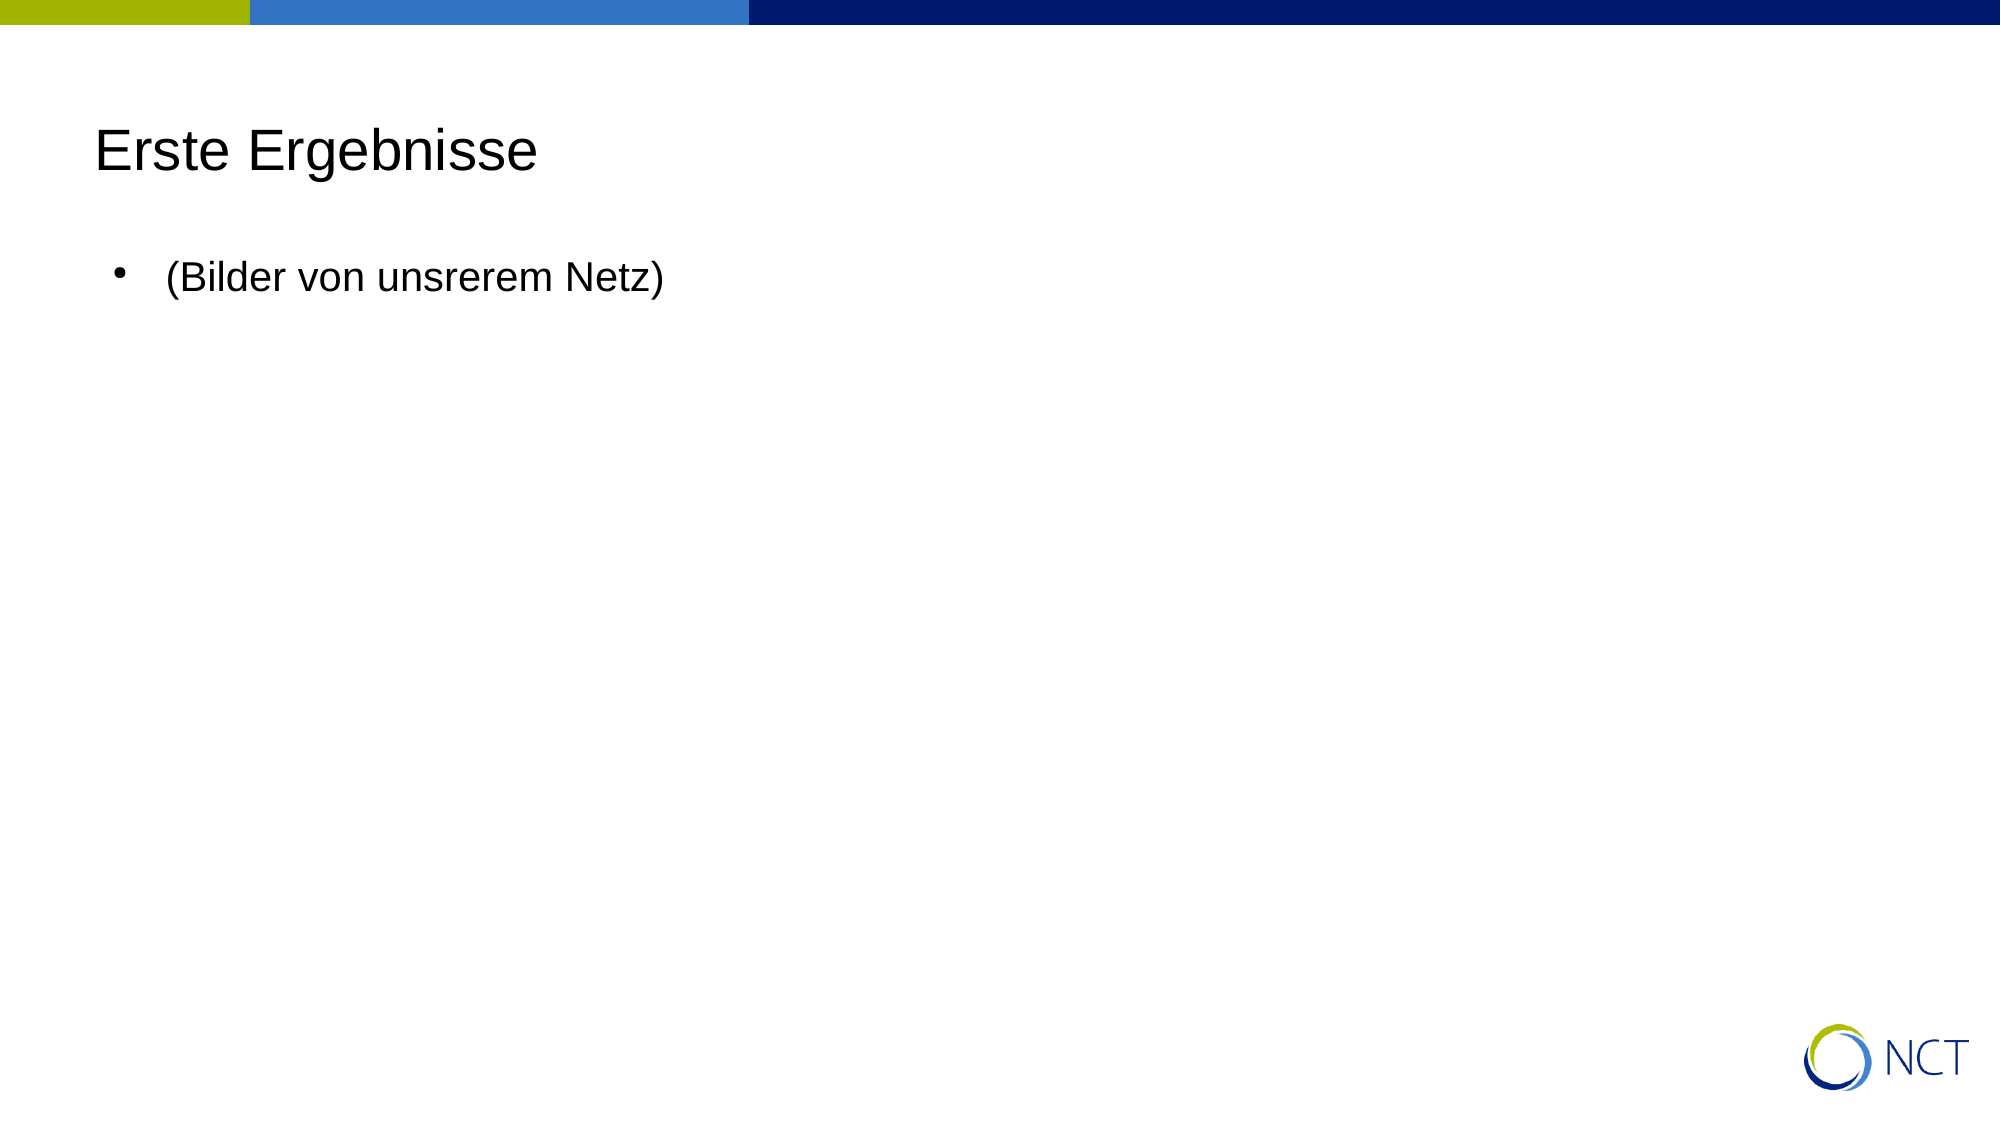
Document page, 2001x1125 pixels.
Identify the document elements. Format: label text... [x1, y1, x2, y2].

title Erste Ergebnisse [94, 112, 1886, 249]
list (Bilder von unsrerem Netz) [94, 249, 1886, 988]
picture [1804, 1024, 1969, 1091]
